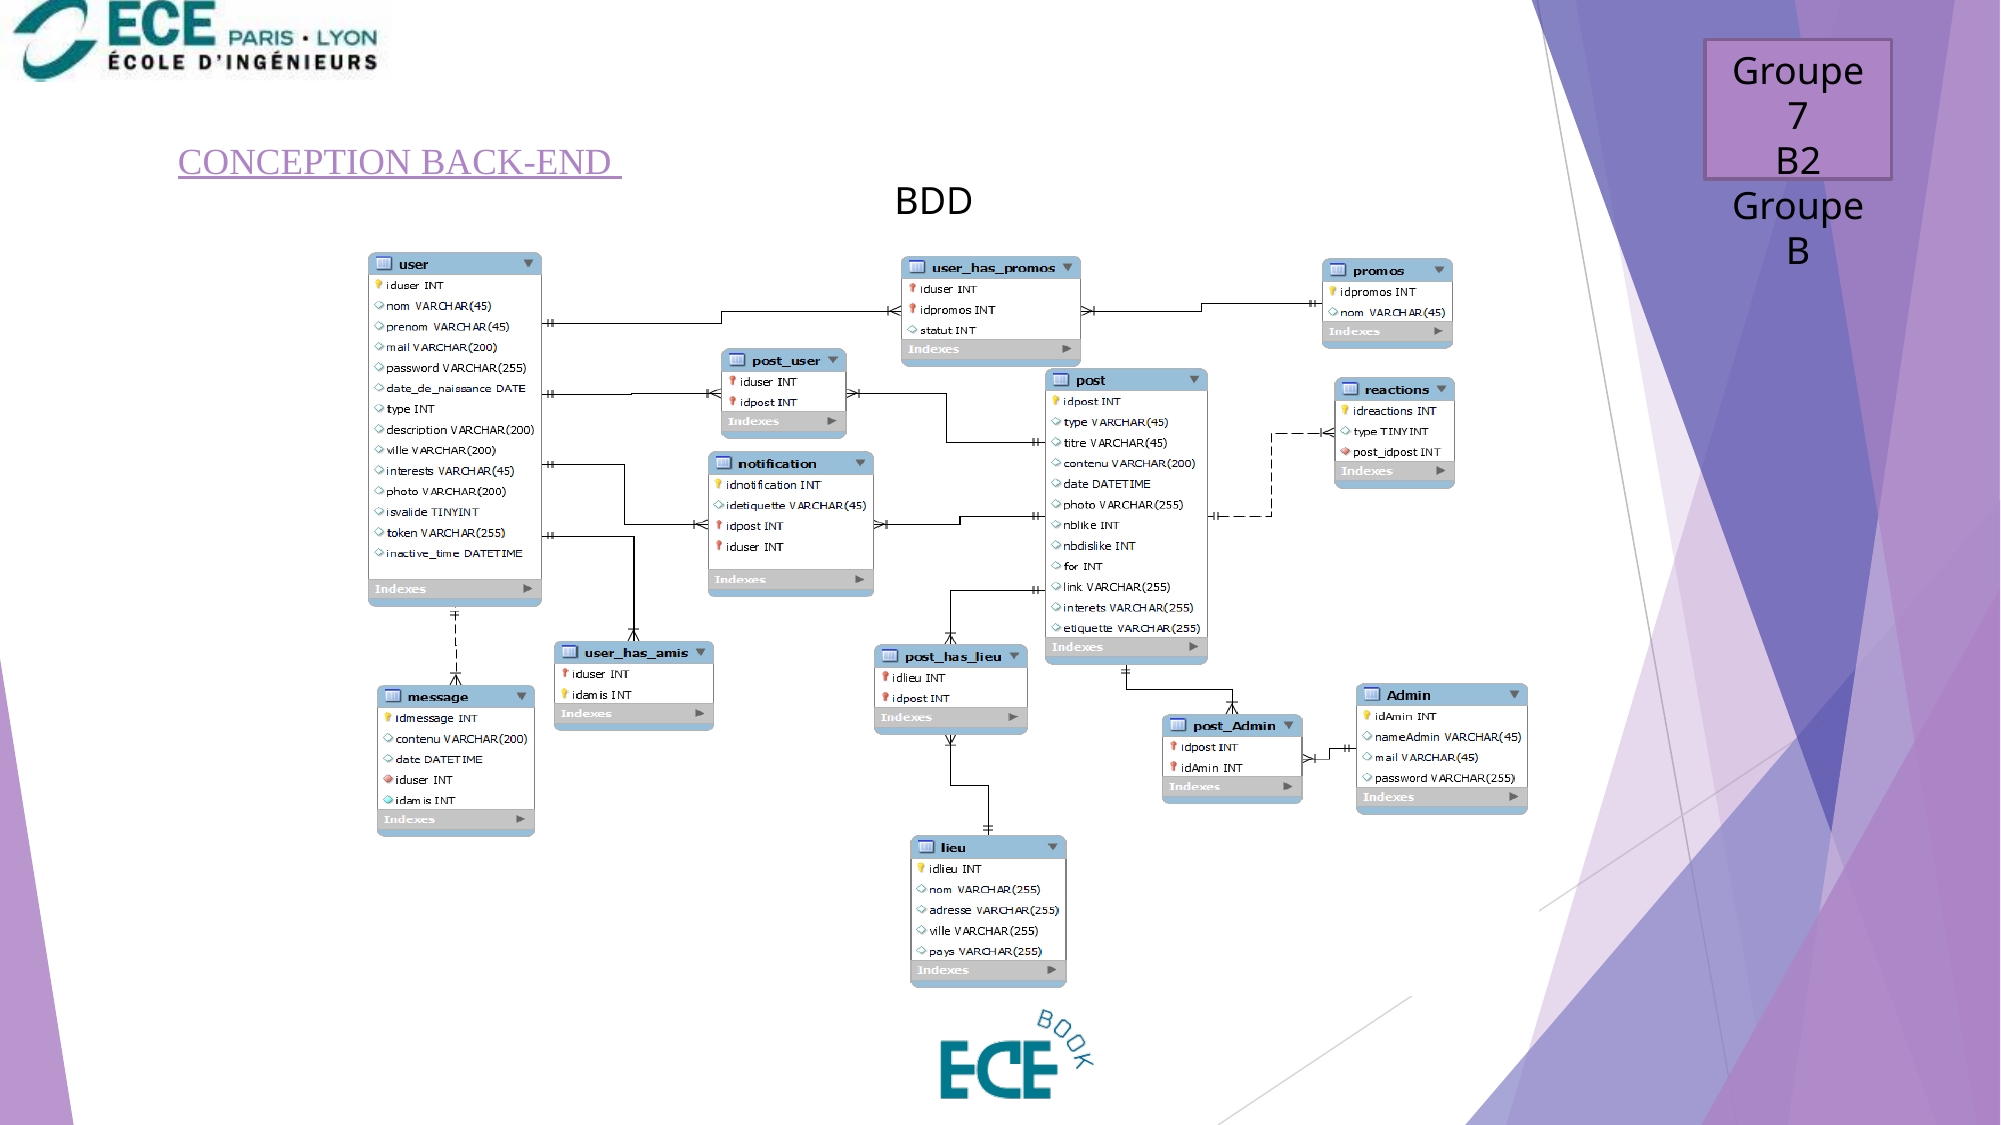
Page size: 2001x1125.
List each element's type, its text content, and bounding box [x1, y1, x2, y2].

picture [0, 0, 391, 82]
text_box Groupe 7 B2 Groupe B [1705, 40, 1891, 179]
picture [746, 1016, 1254, 1125]
list Nos nom: [294, 905, 1706, 1016]
text_box BDD [228, 169, 1640, 230]
picture [357, 242, 1539, 996]
title CONCEPTION BACK-END [162, 129, 1574, 223]
